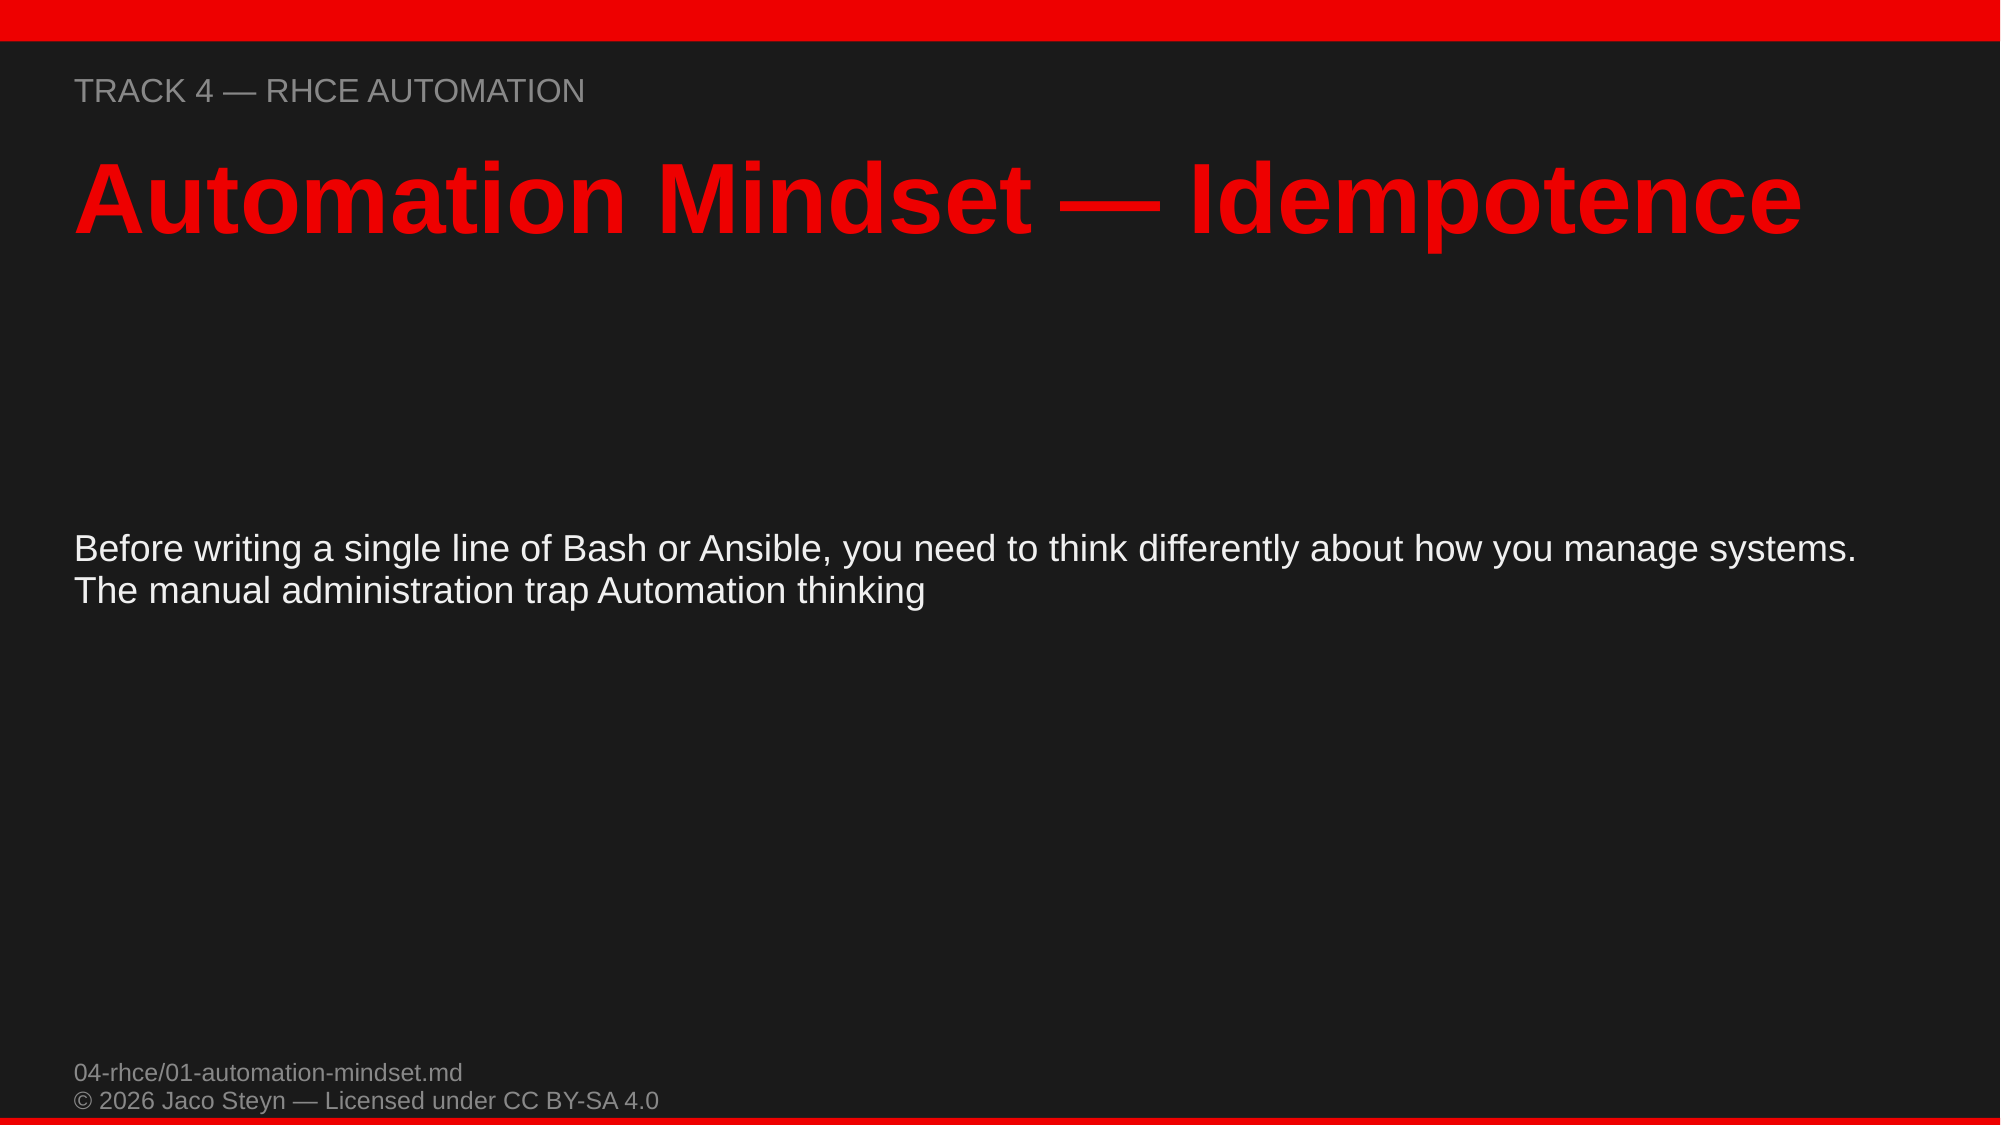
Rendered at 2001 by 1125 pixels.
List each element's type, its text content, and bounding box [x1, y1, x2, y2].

text_box [0, 1117, 2001, 1125]
text_box TRACK 4 — RHCE AUTOMATION [59, 64, 1942, 119]
text_box 04-rhce/01-automation-mindset.md © 2026 Jaco Steyn — Licensed under CC BY-SA 4.0 [59, 1051, 1942, 1111]
text_box Automation Mindset — Idempotence [59, 135, 1942, 461]
text_box [0, 0, 2001, 42]
text_box Before writing a single line of Bash or Ansible, you need to think differently about how you manage systems. The manual administration trap Automation thinking [59, 519, 1942, 727]
